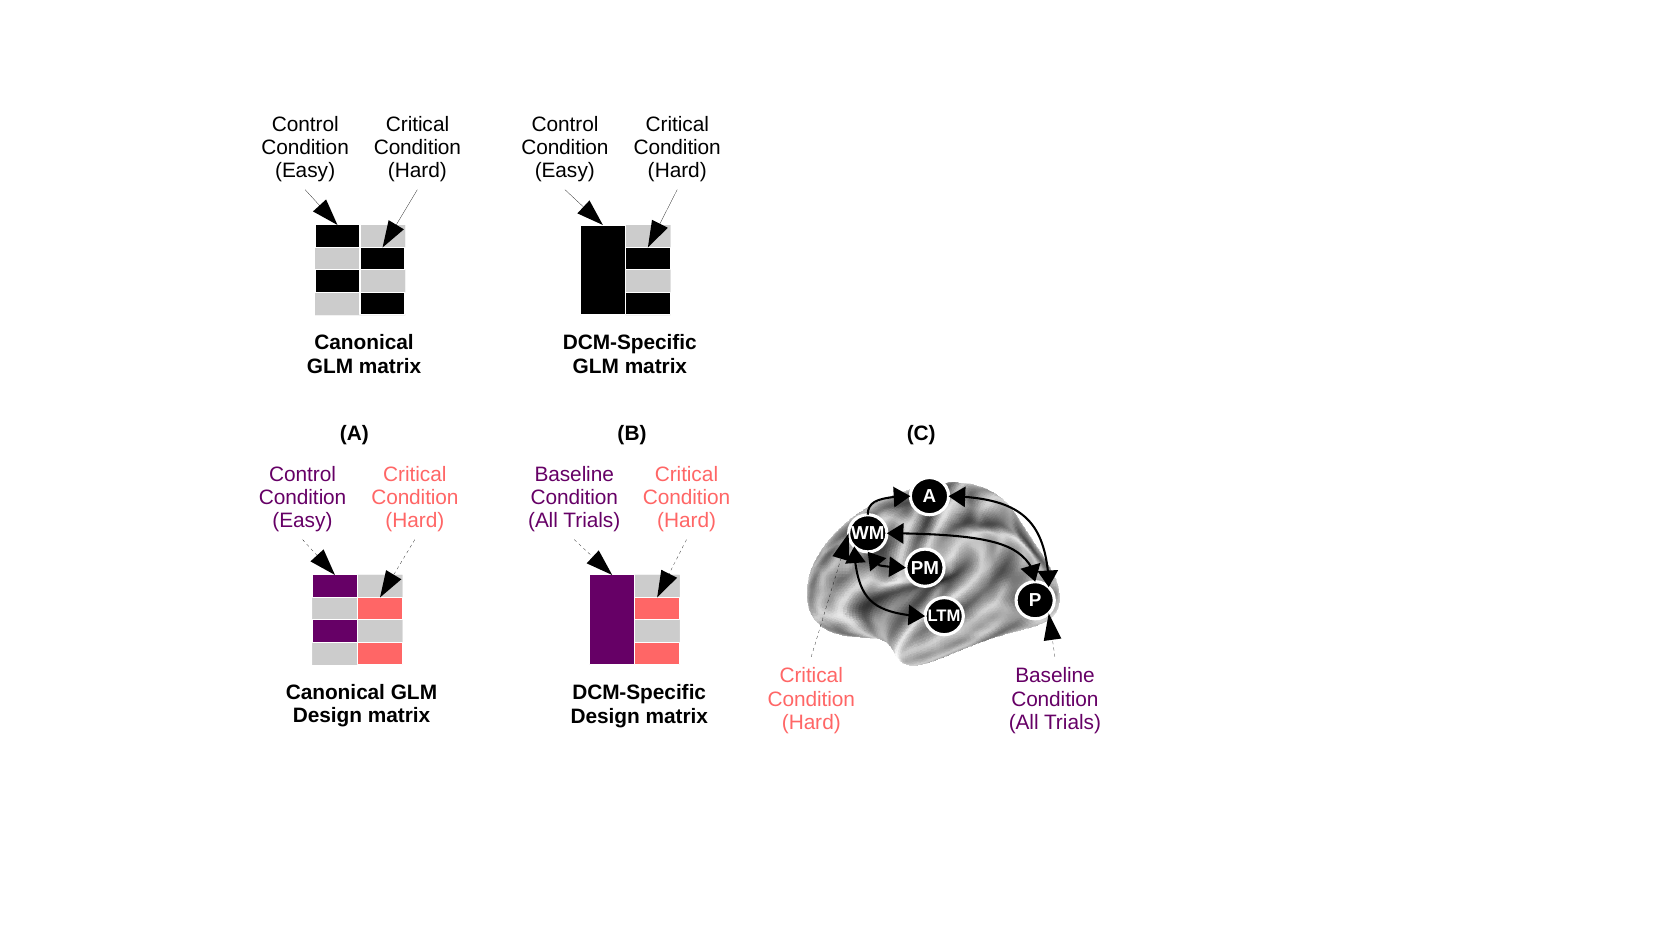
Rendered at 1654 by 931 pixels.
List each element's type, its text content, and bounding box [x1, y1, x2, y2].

text_box [589, 574, 680, 665]
text_box [312, 574, 403, 665]
text_box PM [905, 549, 945, 587]
text_box (B) [602, 414, 662, 453]
text_box Baseline Condition (All Trials) [510, 454, 638, 540]
text_box Control Condition (Easy) [501, 105, 613, 190]
text_box [580, 225, 671, 316]
text_box Control Condition (Easy) [241, 105, 353, 190]
picture [801, 470, 1067, 678]
text_box DCM-Specific GLM matrix [525, 323, 735, 386]
text_box P [1016, 581, 1055, 619]
text_box (A) [325, 414, 384, 453]
text_box Critical Condition (Hard) [353, 105, 481, 190]
text_box Baseline Condition (All Trials) [991, 656, 1119, 742]
text_box Critical Condition (Hard) [747, 656, 875, 742]
text_box WM [848, 514, 887, 552]
text_box A [910, 477, 949, 515]
text_box Control Condition (Easy) [239, 454, 367, 540]
text_box Critical Condition (Hard) [613, 105, 741, 190]
text_box Critical Condition (Hard) [351, 455, 479, 540]
text_box LTM [925, 597, 964, 635]
text_box Canonical GLM Design matrix [256, 673, 467, 735]
text_box Canonical GLM matrix [259, 323, 469, 385]
text_box Critical Condition (Hard) [622, 455, 751, 540]
text_box [315, 224, 406, 316]
text_box DCM-Specific Design matrix [534, 673, 744, 736]
text_box (C) [892, 414, 951, 453]
